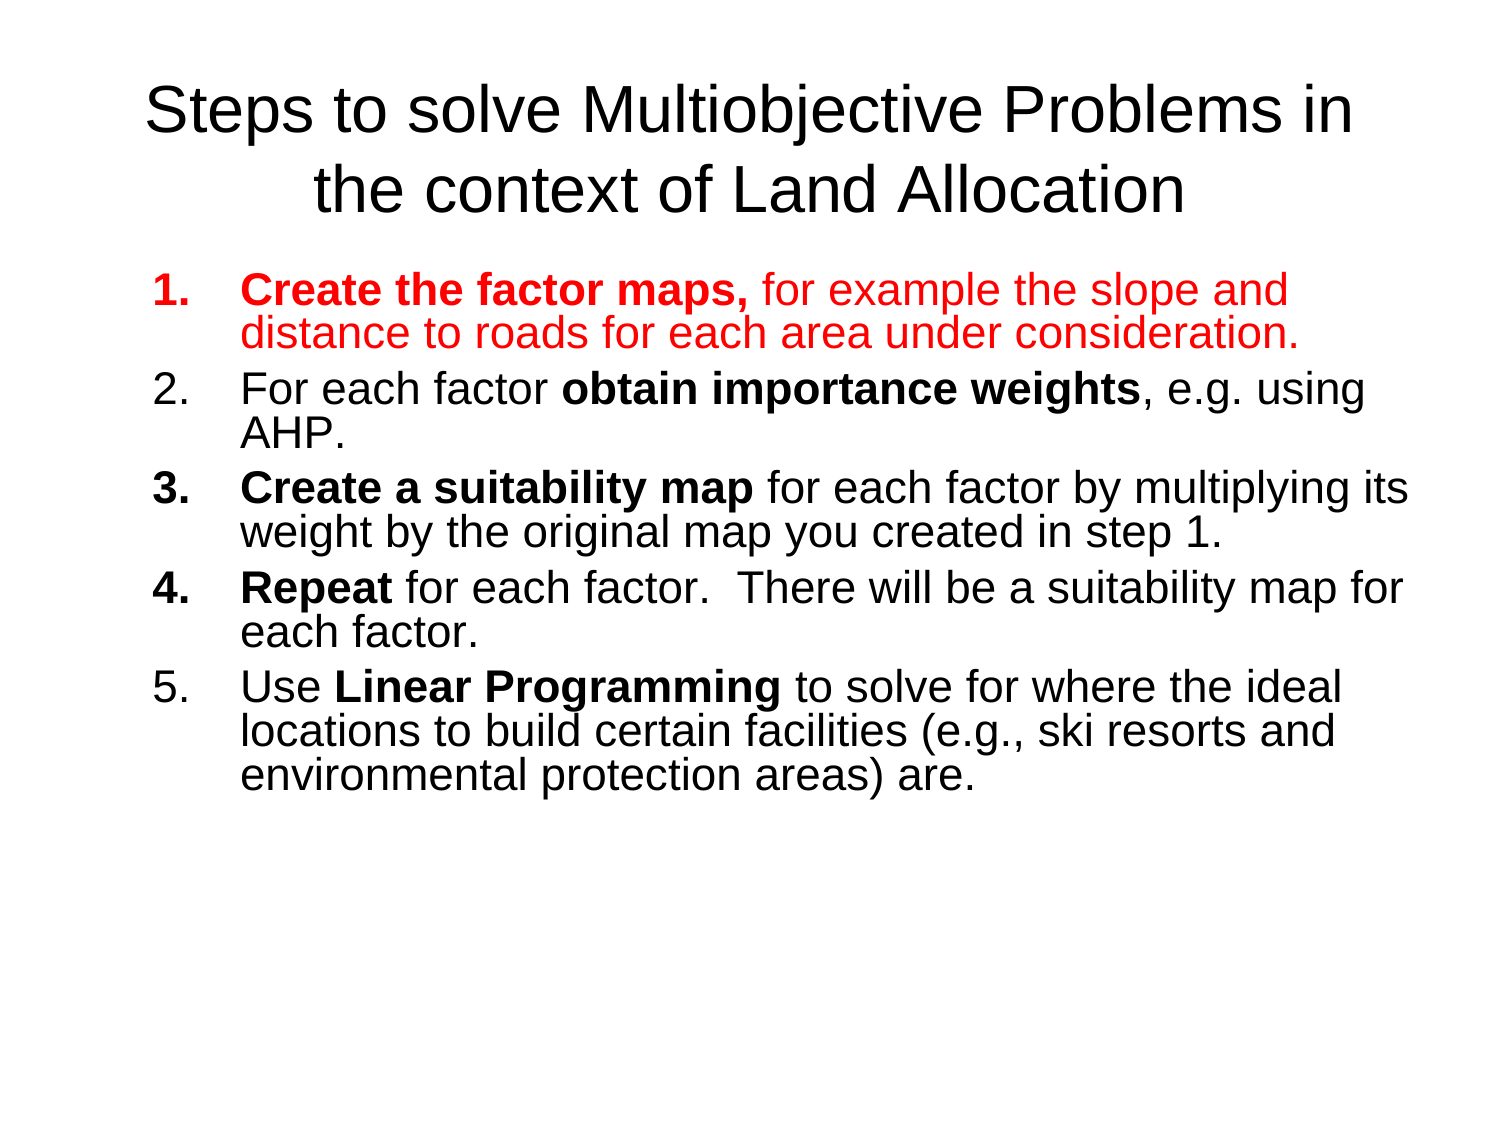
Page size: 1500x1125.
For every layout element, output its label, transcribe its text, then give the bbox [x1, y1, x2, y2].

list Create the factor maps, for example the slope and distance to roads for each area under consideration. For each factor obtain importance weights, e.g. using AHP. Create a suitability map for each factor by multiplying its weight by the original map you created in step 1. Repeat for each factor. There will be a suitability map for each factor. Use Linear Programming to solve for where the ideal locations to build certain facilities (e.g., ski resorts and environmental protection areas) are. [62, 262, 1426, 1063]
title Steps to solve Multiobjective Problems in the context of Land Allocation [75, 75, 1426, 218]
